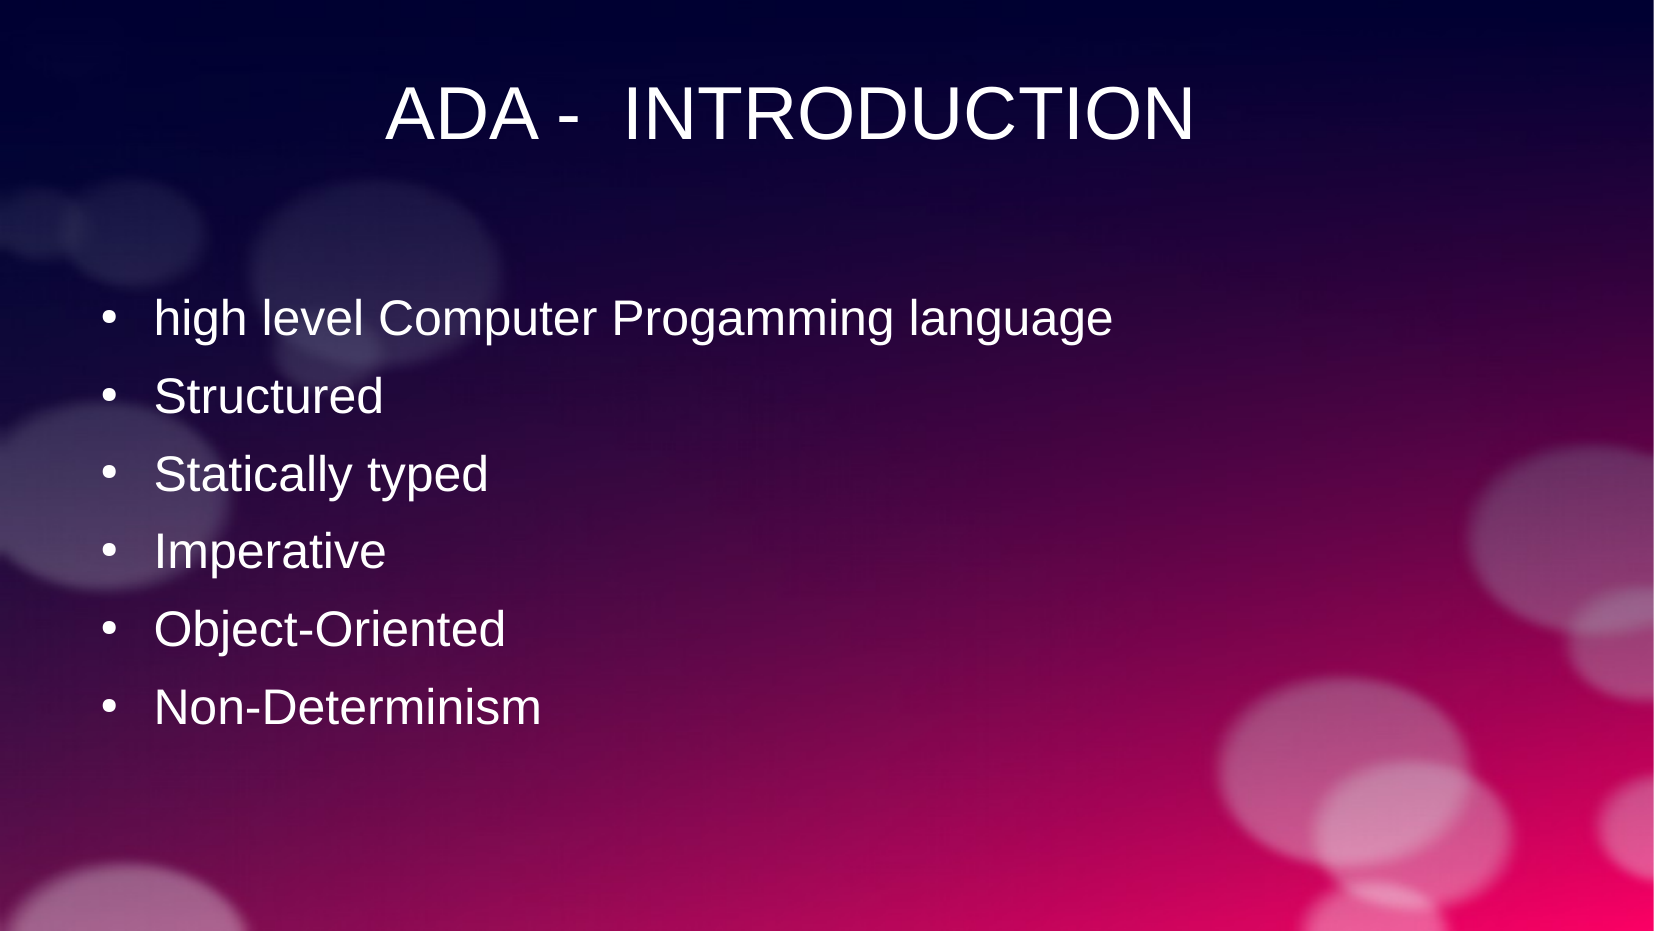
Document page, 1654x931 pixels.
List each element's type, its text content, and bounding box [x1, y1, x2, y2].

list high level Computer Progamming language Structured Statically typed Imperative Object-Oriented Non-Determinism [82, 212, 1571, 898]
title ADA - INTRODUCTION [70, 35, 1560, 191]
picture [0, 0, 1654, 931]
